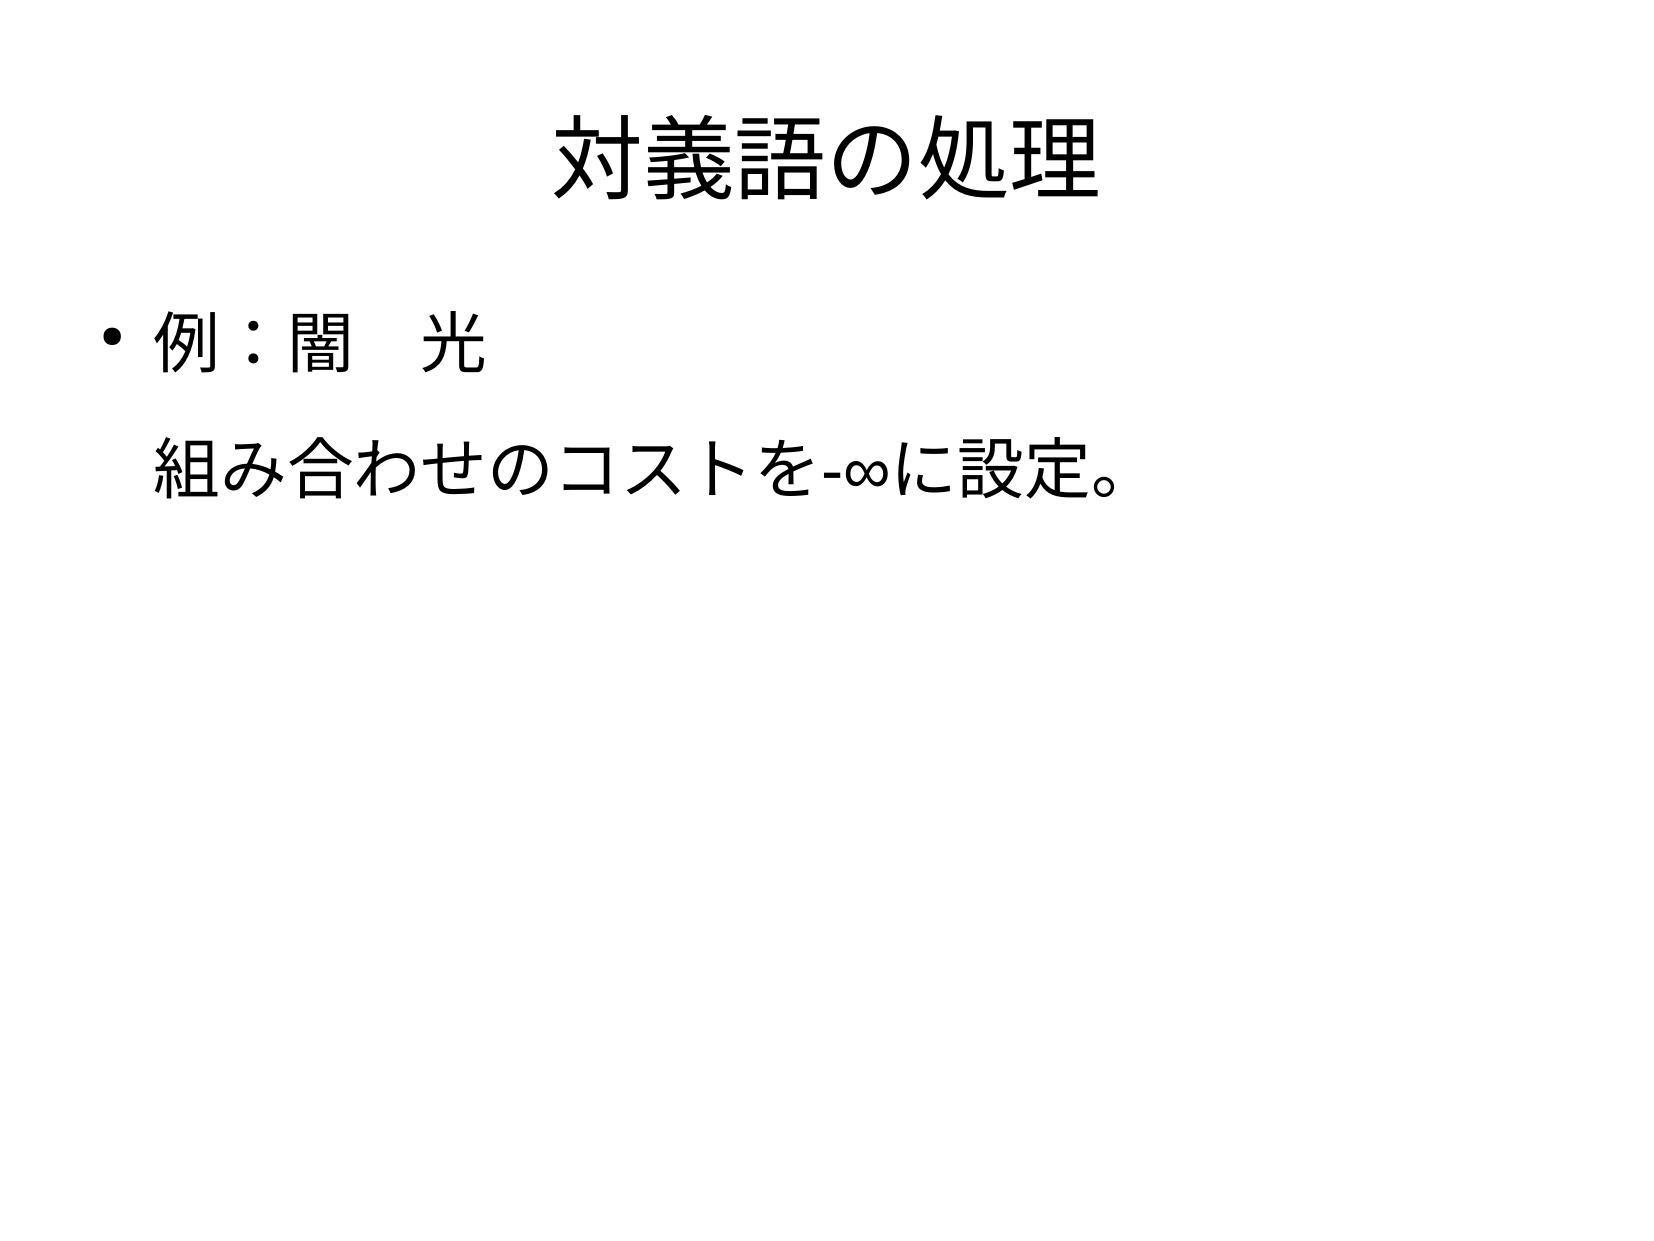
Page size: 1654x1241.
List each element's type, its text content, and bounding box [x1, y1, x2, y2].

list 例：闇 光 組み合わせのコストを-∞に設定。 [82, 290, 1571, 1010]
title 対義語の処理 [82, 49, 1571, 257]
